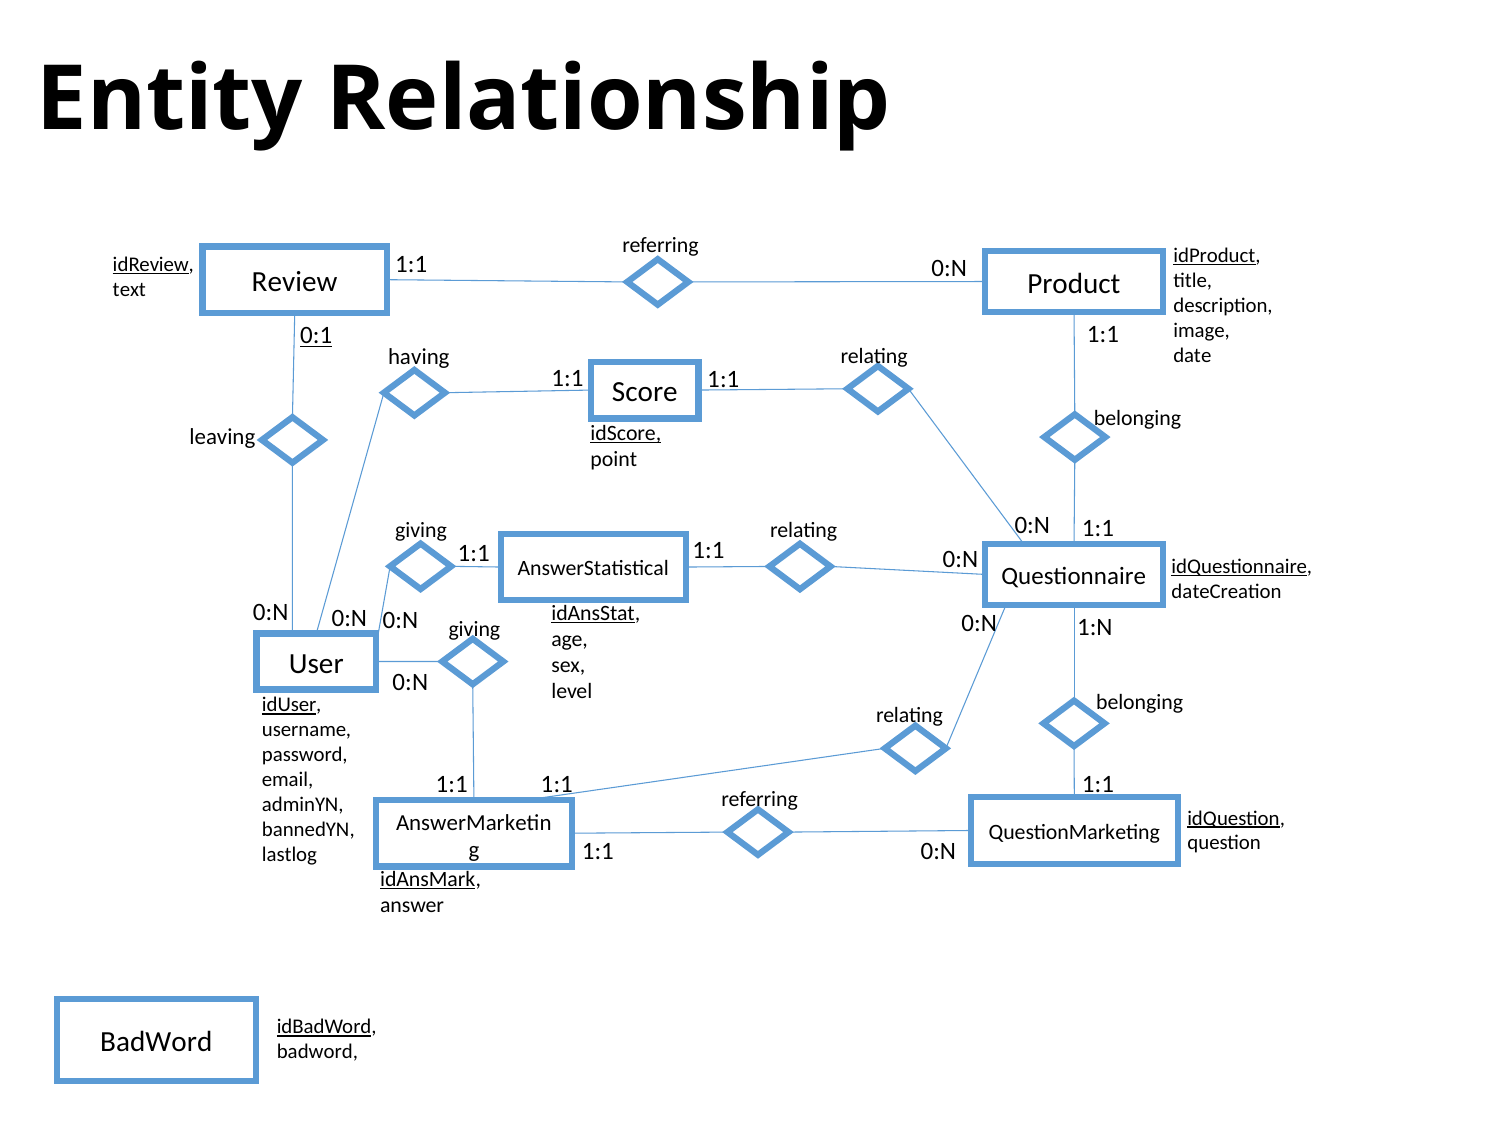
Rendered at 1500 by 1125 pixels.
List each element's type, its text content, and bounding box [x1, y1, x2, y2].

text_box idAnsMark, answer [365, 856, 770, 926]
title Entity Relationship [21, 4, 971, 196]
text_box 0:N [999, 501, 1071, 547]
text_box relating [755, 508, 858, 551]
text_box [384, 377, 444, 416]
text_box 1:1 [420, 760, 492, 806]
text_box idQuestionnaire, dateCreation [1156, 545, 1330, 612]
text_box idUser, username, password, email, adminYN, bannedYN, lastlog [246, 683, 371, 877]
text_box 1:N [1062, 602, 1133, 649]
text_box 1:1 [566, 826, 638, 873]
text_box AnswerStatistical [501, 534, 686, 600]
text_box idQuestion, question [1172, 796, 1302, 864]
text_box idScore, point [575, 411, 699, 480]
text_box having [373, 334, 466, 377]
text_box referring [706, 777, 820, 821]
text_box Product [985, 251, 1158, 312]
text_box idProduct, title, description, image, date [1158, 234, 1290, 377]
text_box [885, 737, 946, 772]
text_box [728, 821, 788, 855]
text_box [272, 417, 323, 463]
text_box Questionnaire [985, 544, 1163, 605]
text_box 0:N [367, 596, 439, 642]
text_box User [257, 633, 376, 690]
text_box 0:N [905, 826, 977, 873]
text_box relating [861, 693, 964, 737]
text_box belonging [1081, 679, 1204, 723]
text_box 0:N [946, 598, 1018, 645]
text_box 1:1 [442, 529, 514, 575]
text_box leaving [174, 413, 272, 457]
text_box QuestionMarketing [971, 797, 1172, 864]
text_box giving [380, 508, 466, 552]
text_box 0:N [237, 588, 309, 634]
text_box [770, 551, 830, 590]
text_box 1:1 [380, 239, 452, 286]
text_box [1044, 414, 1103, 460]
text_box relating [825, 334, 928, 378]
text_box [390, 552, 442, 590]
text_box referring [607, 223, 717, 265]
text_box 0:1 [285, 311, 357, 357]
text_box [848, 378, 908, 412]
text_box 1:1 [1066, 760, 1138, 806]
text_box giving [433, 606, 519, 650]
text_box 0:N [927, 535, 999, 581]
text_box 1:1 [1071, 310, 1143, 356]
text_box [628, 265, 688, 305]
text_box 0:N [316, 594, 388, 640]
text_box BadWord [57, 999, 256, 1081]
text_box belonging [1078, 395, 1202, 439]
text_box 0:N [377, 658, 449, 704]
text_box AnswerMarketing [376, 800, 572, 856]
text_box 1:1 [692, 354, 764, 401]
text_box idAnsStat, age, sex, level [536, 590, 658, 713]
text_box [446, 650, 504, 684]
text_box idBadWord, badword, [261, 1005, 395, 1072]
text_box 1:1 [525, 759, 597, 805]
text_box Score [591, 362, 698, 411]
text_box 1:1 [536, 353, 608, 400]
text_box 1:1 [1066, 504, 1138, 550]
text_box Review [202, 246, 387, 313]
text_box 1:1 [677, 526, 749, 572]
text_box idReview, text [97, 243, 211, 309]
text_box 0:N [916, 243, 988, 290]
text_box [1043, 700, 1105, 746]
